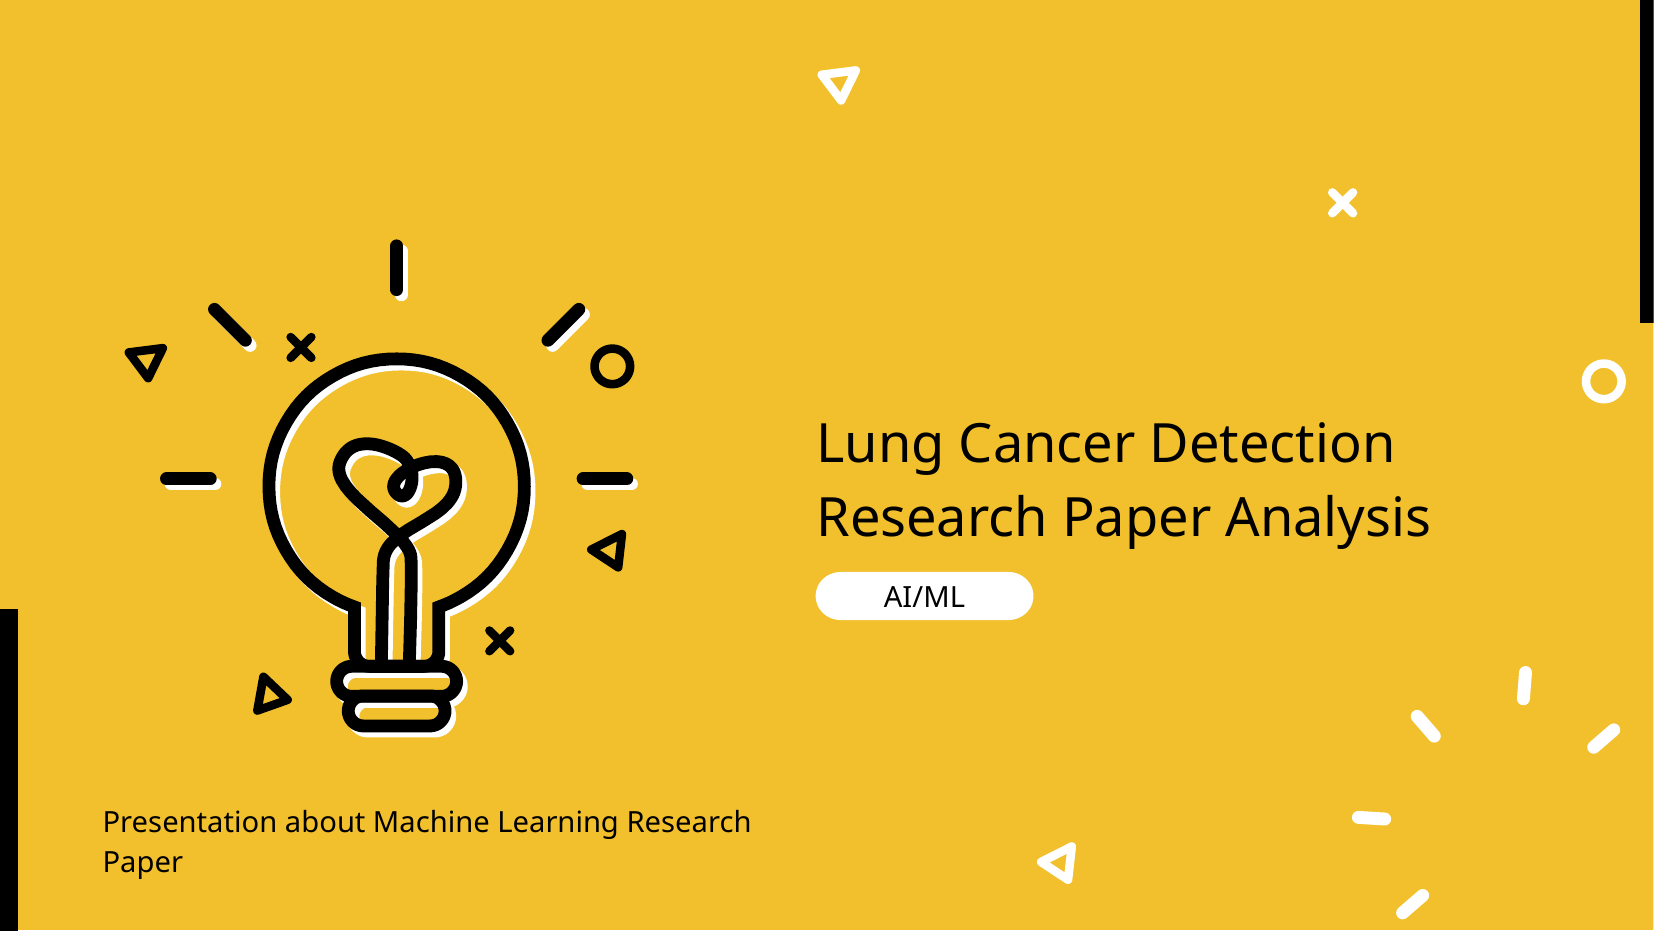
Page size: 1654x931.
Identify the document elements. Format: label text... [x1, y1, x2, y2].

text_box AI/ML [815, 574, 1034, 621]
text_box Presentation about Machine Learning Research Paper [102, 800, 763, 881]
title Lung Cancer Detection Research Paper Analysis [816, 384, 1454, 574]
